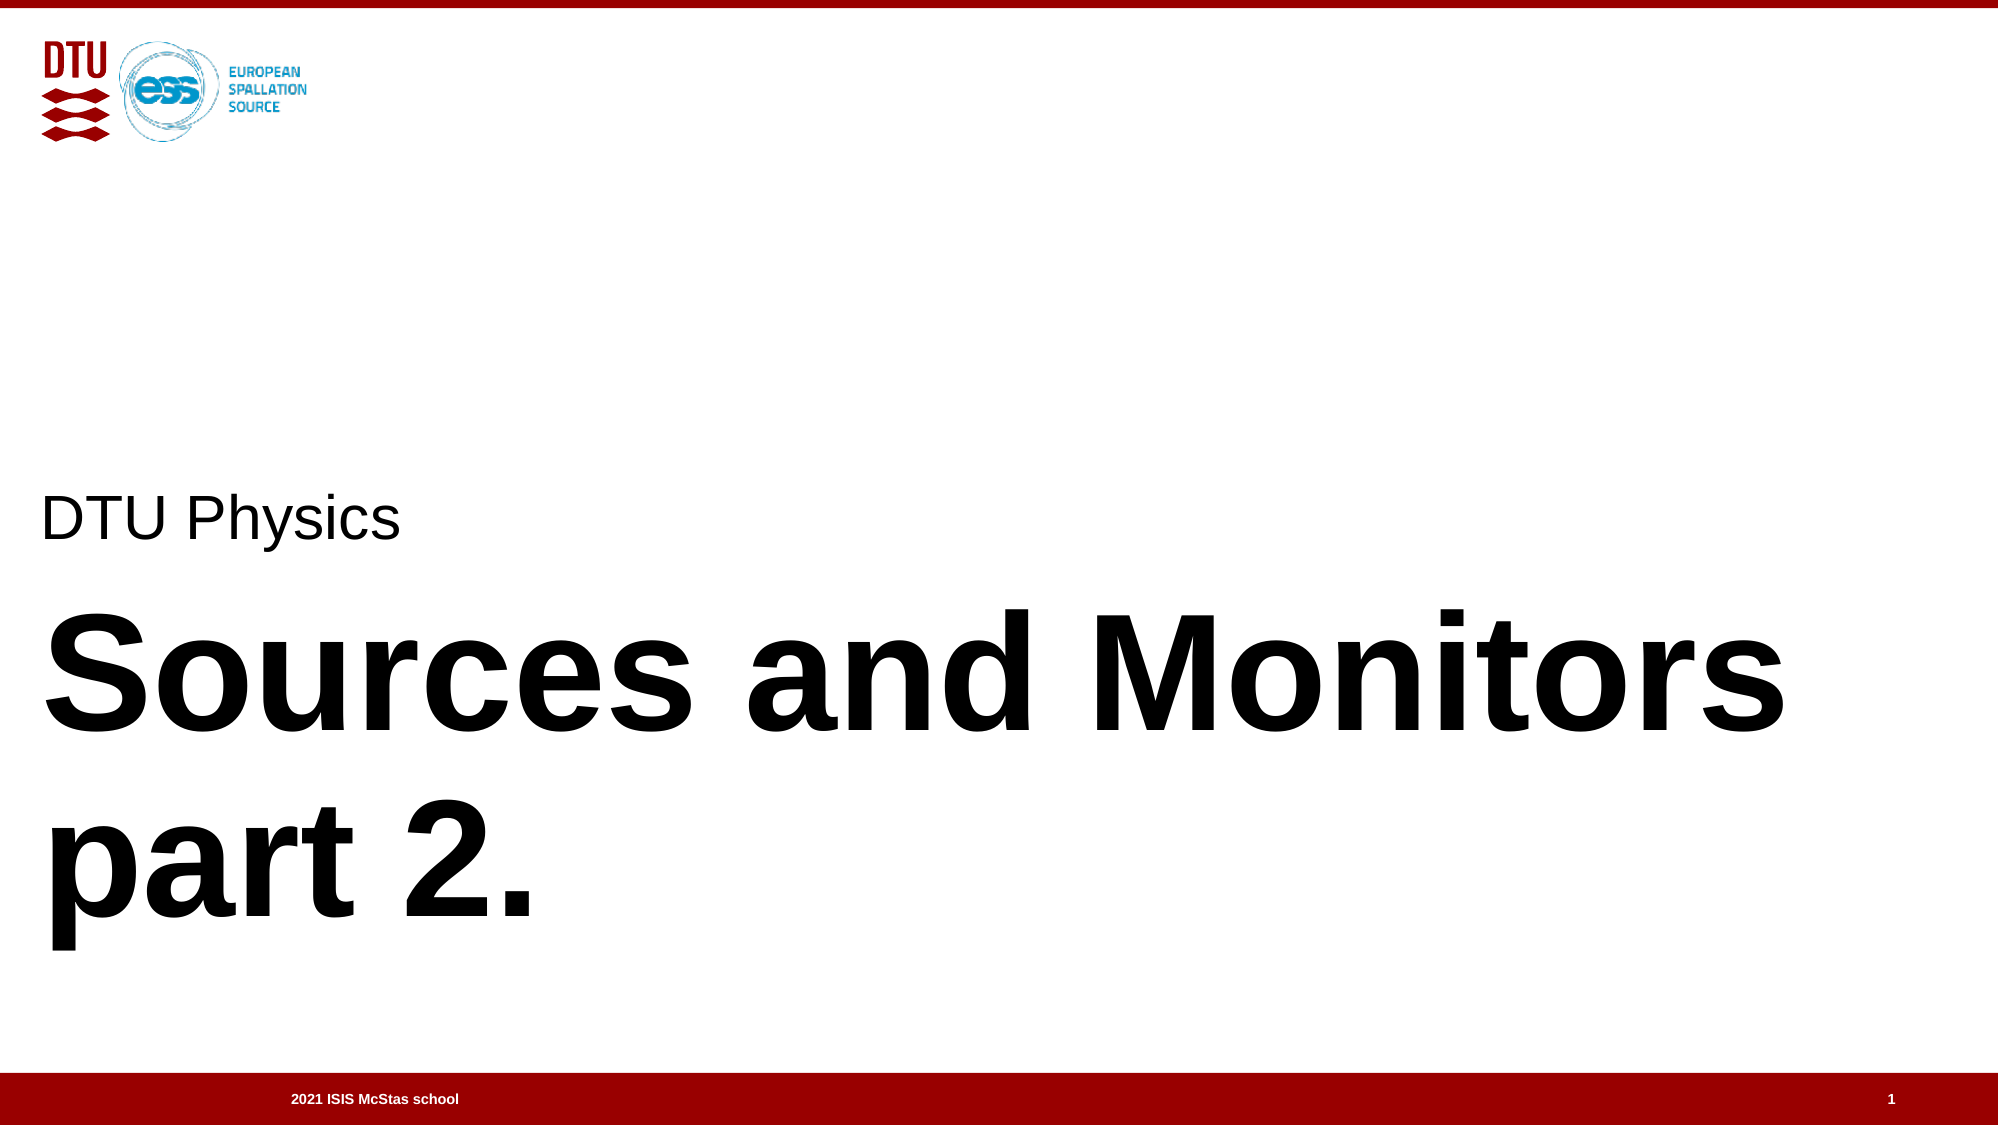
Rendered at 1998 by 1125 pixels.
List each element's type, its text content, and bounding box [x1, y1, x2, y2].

title Sources and Monitors part 2. [40, 581, 1820, 1026]
slide_number 20 [1887, 1088, 1909, 1110]
list DTU Physics [40, 279, 1819, 553]
picture [119, 41, 307, 142]
